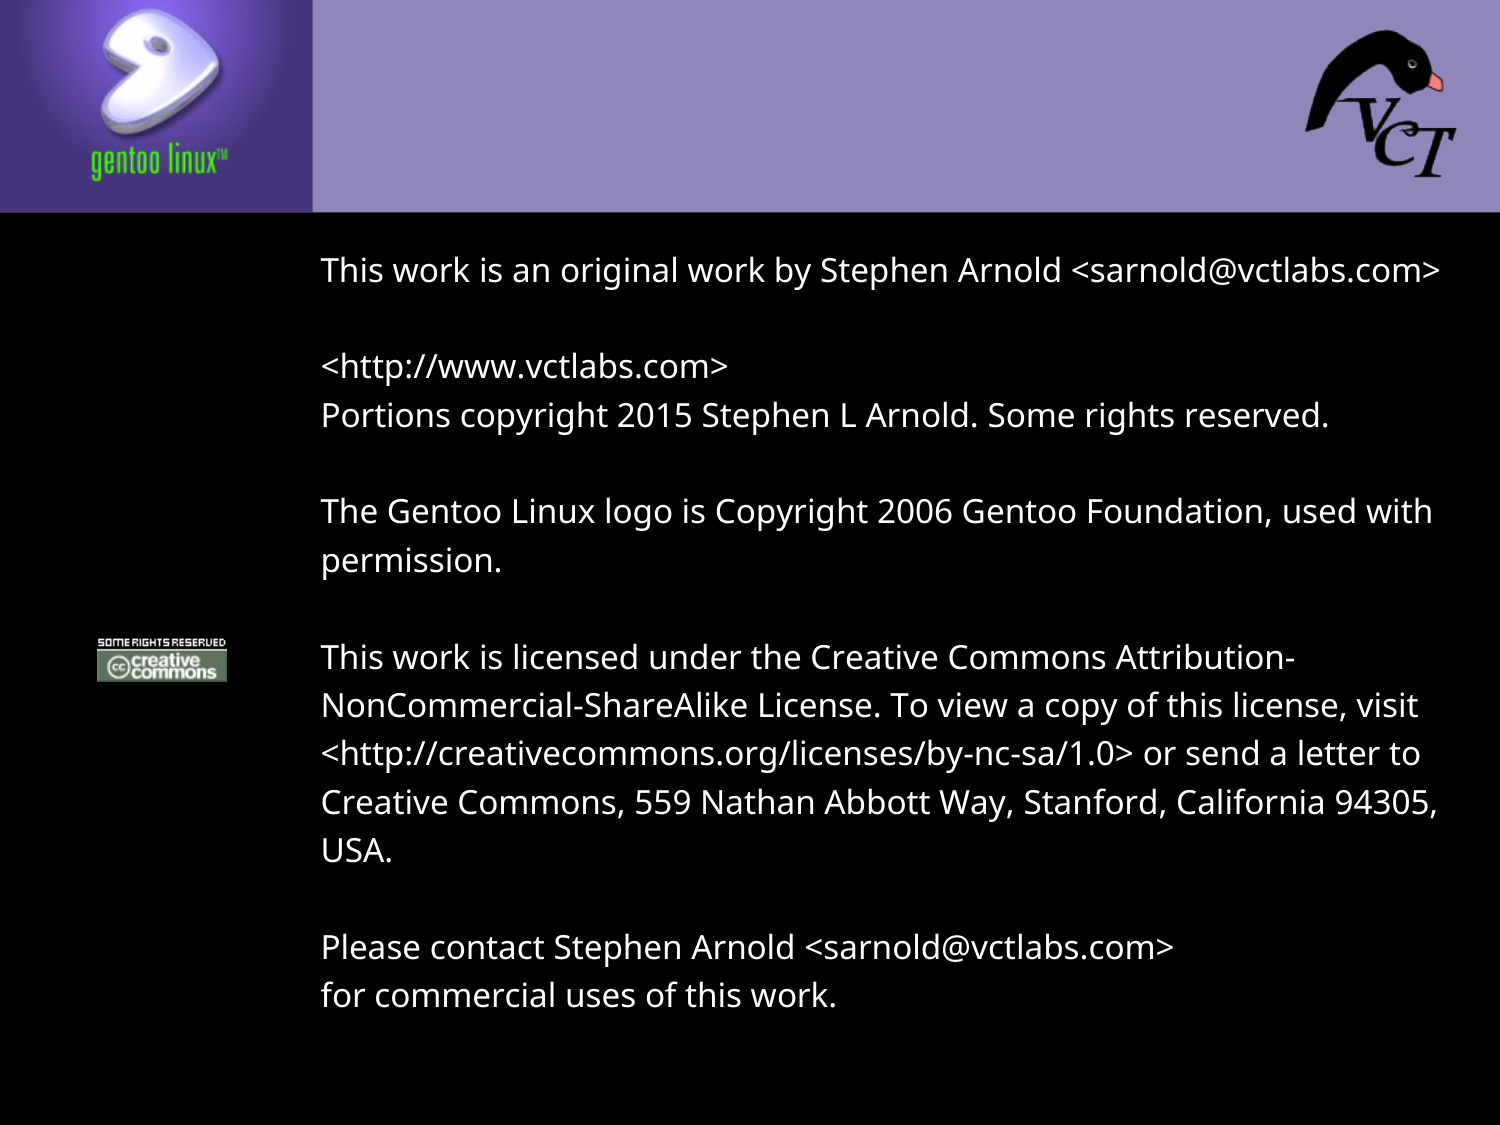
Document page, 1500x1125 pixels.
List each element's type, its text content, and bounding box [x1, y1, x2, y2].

picture [1292, 21, 1471, 189]
picture [97, 636, 227, 683]
text_box This work is an original work by Stephen Arnold <sarnold@vctlabs.com> <http://www.vctlabs.com> Portions copyright 2015 Stephen L Arnold. Some rights reserved. The Gentoo Linux logo is Copyright 2006 Gentoo Foundation, used with permission. This work is licensed under the Creative Commons Attribution-NonCommercial-ShareAlike License. To view a copy of this license, visit <http://creativecommons.org/licenses/by-nc-sa/1.0> or send a letter to Creative Commons, 559 Nathan Abbott Way, Stanford, California 94305, USA. Please contact Stephen Arnold <sarnold@vctlabs.com> for commercial uses of this work. [305, 235, 1469, 1100]
picture [0, 0, 302, 184]
